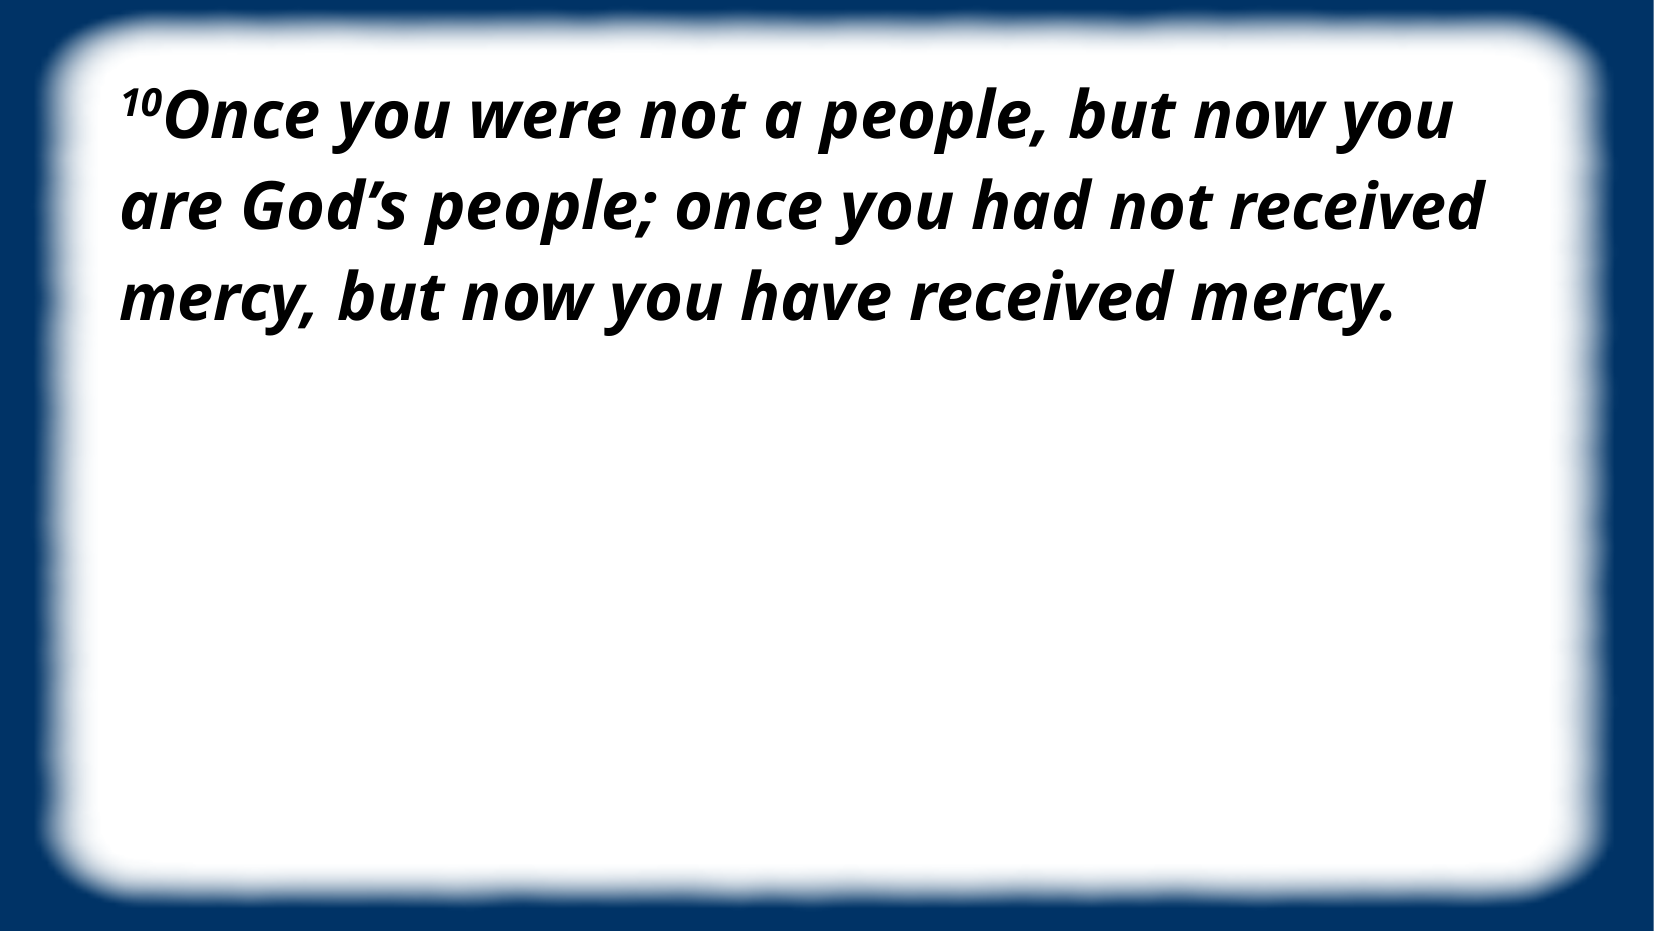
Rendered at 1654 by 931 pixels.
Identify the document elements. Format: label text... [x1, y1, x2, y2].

text_box 10Once you were not a people, but now you are God’s people; once you had not received mercy, but now you have received mercy. [105, 60, 1546, 342]
picture [0, 0, 1654, 931]
